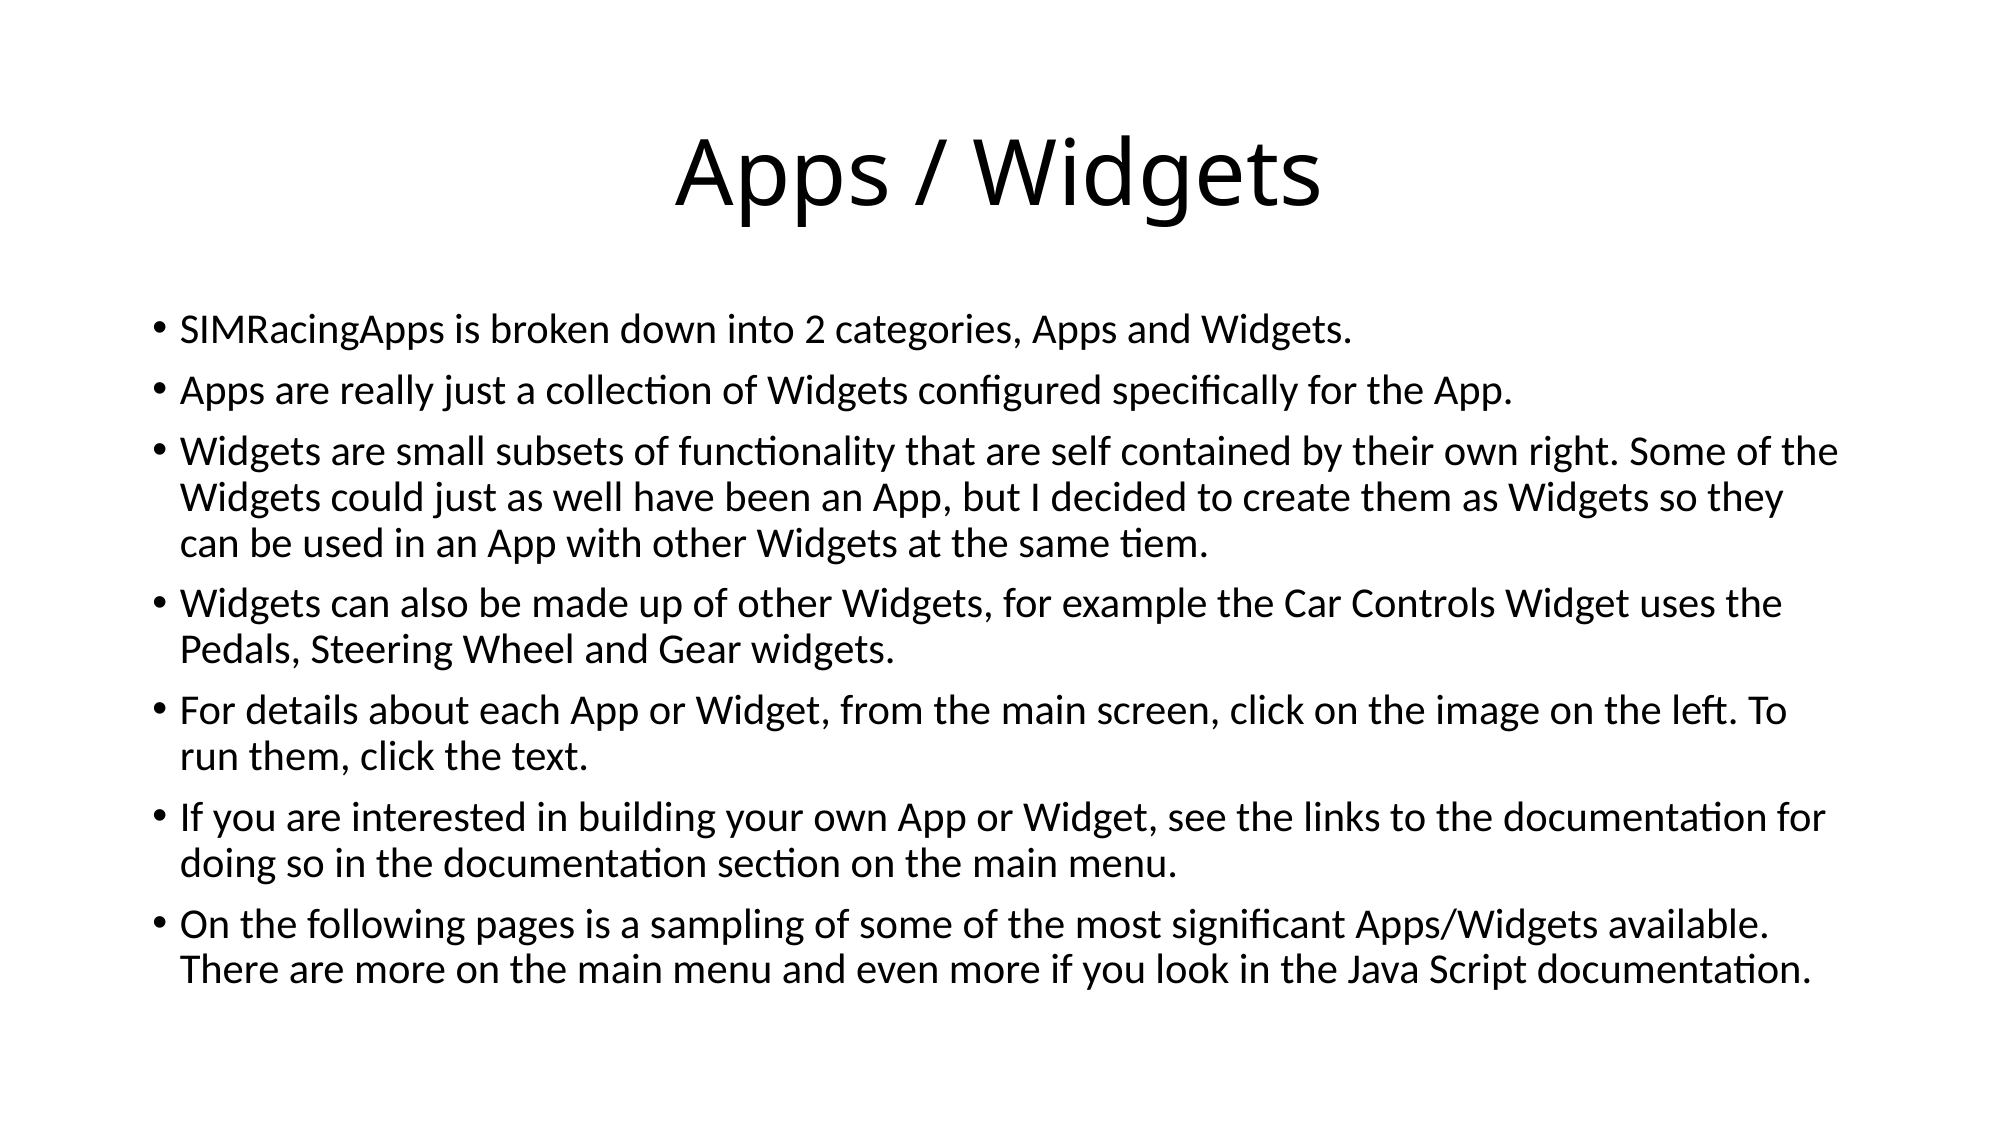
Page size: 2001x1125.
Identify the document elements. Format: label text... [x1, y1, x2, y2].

title Apps / Widgets [137, 59, 1863, 278]
list SIMRacingApps is broken down into 2 categories, Apps and Widgets. Apps are really just a collection of Widgets configured specifically for the App. Widgets are small subsets of functionality that are self contained by their own right. Some of the Widgets could just as well have been an App, but I decided to create them as Widgets so they can be used in an App with other Widgets at the same tiem. Widgets can also be made up of other Widgets, for example the Car Controls Widget uses the Pedals, Steering Wheel and Gear widgets. For details about each App or Widget, from the main screen, click on the image on the left. To run them, click the text. If you are interested in building your own App or Widget, see the links to the documentation for doing so in the documentation section on the main menu. On the following pages is a sampling of some of the most significant Apps/Widgets available. There are more on the main menu and even more if you look in the Java Script documentation. [137, 299, 1863, 1014]
